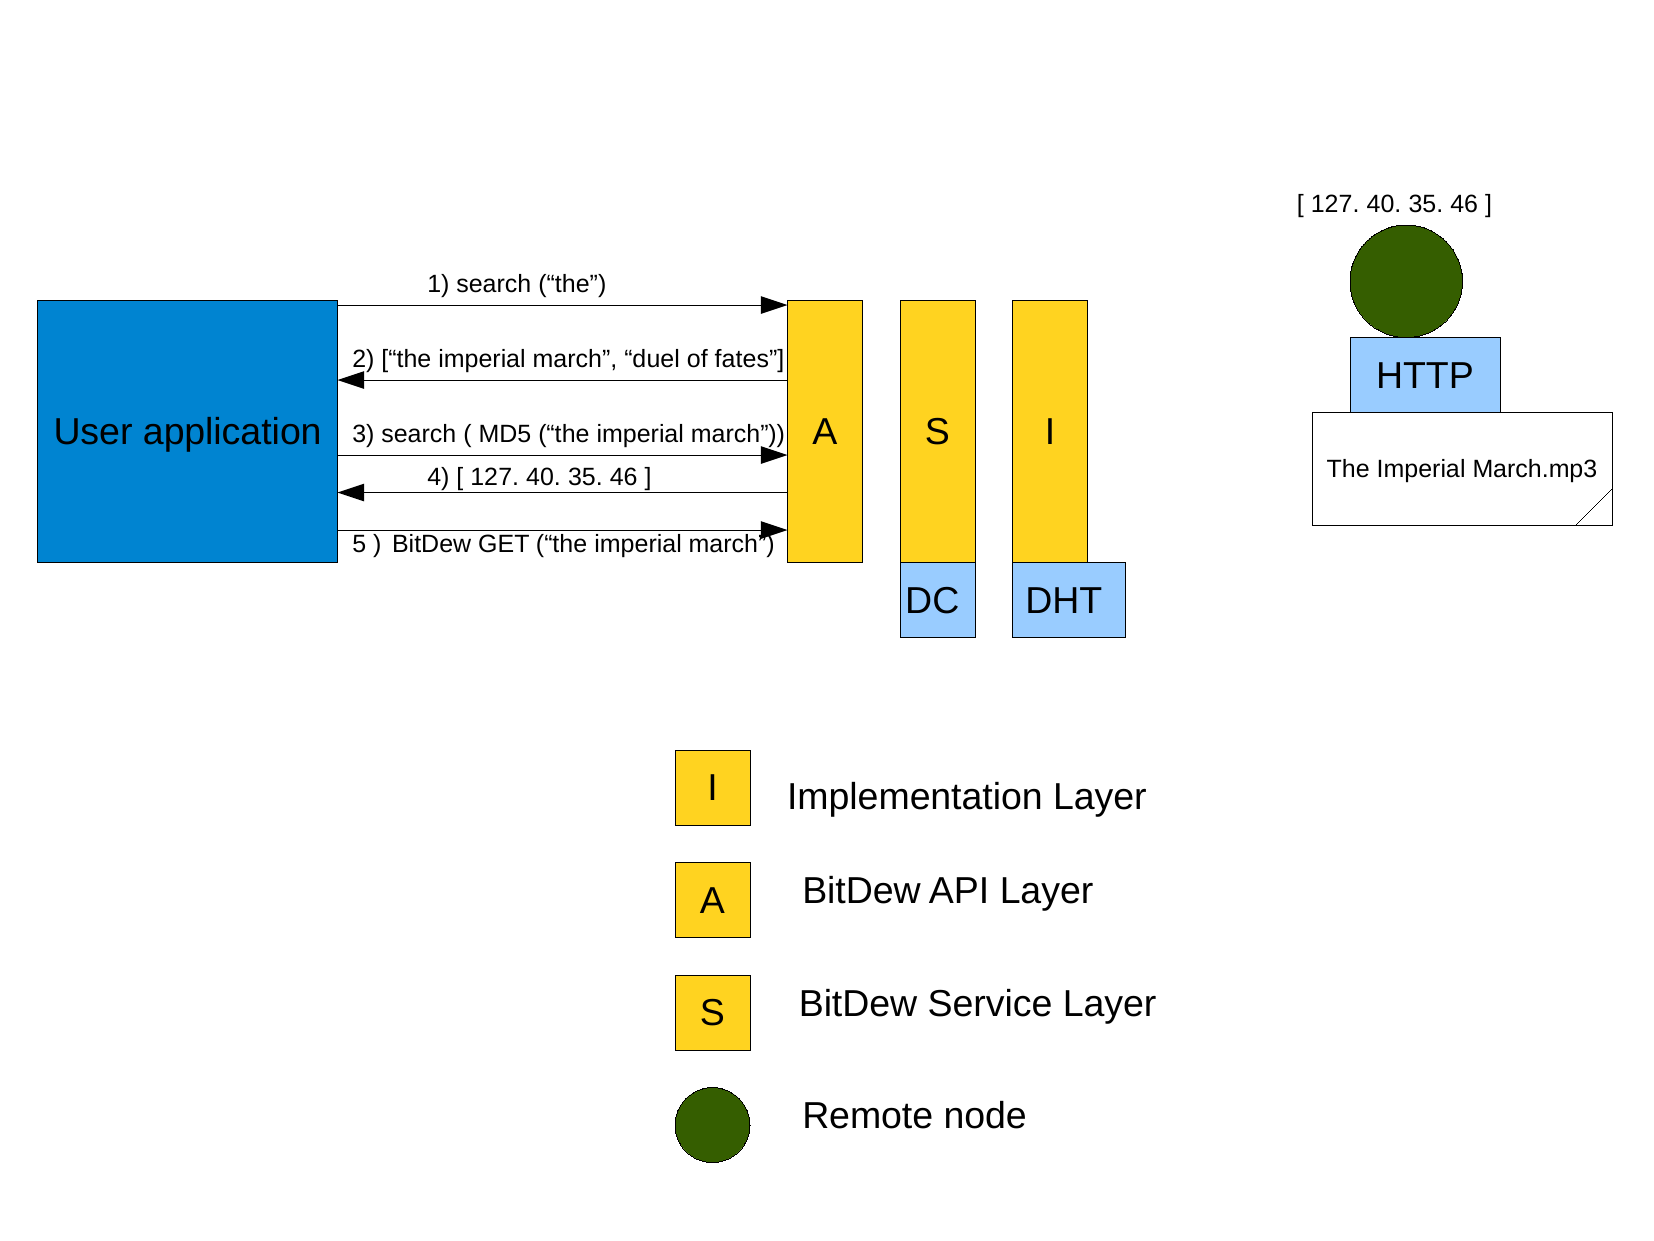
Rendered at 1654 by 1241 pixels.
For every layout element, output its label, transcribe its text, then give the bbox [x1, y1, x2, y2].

text_box A [787, 300, 863, 412]
text_box [1350, 226, 1463, 337]
text_box 1) search (“the”) [412, 262, 676, 306]
text_box [675, 1087, 751, 1163]
text_box A [787, 456, 863, 563]
text_box I [675, 750, 751, 826]
text_box User application [37, 300, 338, 563]
text_box DC [900, 562, 976, 638]
text_box S [675, 975, 751, 1051]
text_box Remote node [787, 1087, 1163, 1145]
text_box A [675, 862, 751, 938]
text_box [ 127. 40. 35. 46 ] [1275, 182, 1507, 226]
text_box 5 ) BitDew GET (“the imperial march”) [337, 510, 826, 568]
text_box 2) [“the imperial march”, “duel of fates”] [338, 337, 787, 380]
text_box 4) [ 127. 40. 35. 46 ] [412, 455, 713, 498]
text_box DHT [1012, 562, 1126, 638]
text_box 3) search ( MD5 (“the imperial march”)) [337, 412, 863, 456]
text_box HTTP [1350, 337, 1501, 413]
text_box BitDew API Layer [787, 862, 1126, 920]
text_box S [900, 300, 976, 562]
text_box BitDew Service Layer [783, 975, 1201, 1032]
text_box I [1012, 300, 1088, 562]
text_box The Imperial March.mp3 [1312, 412, 1613, 526]
text_box Implementation Layer [772, 768, 1163, 826]
